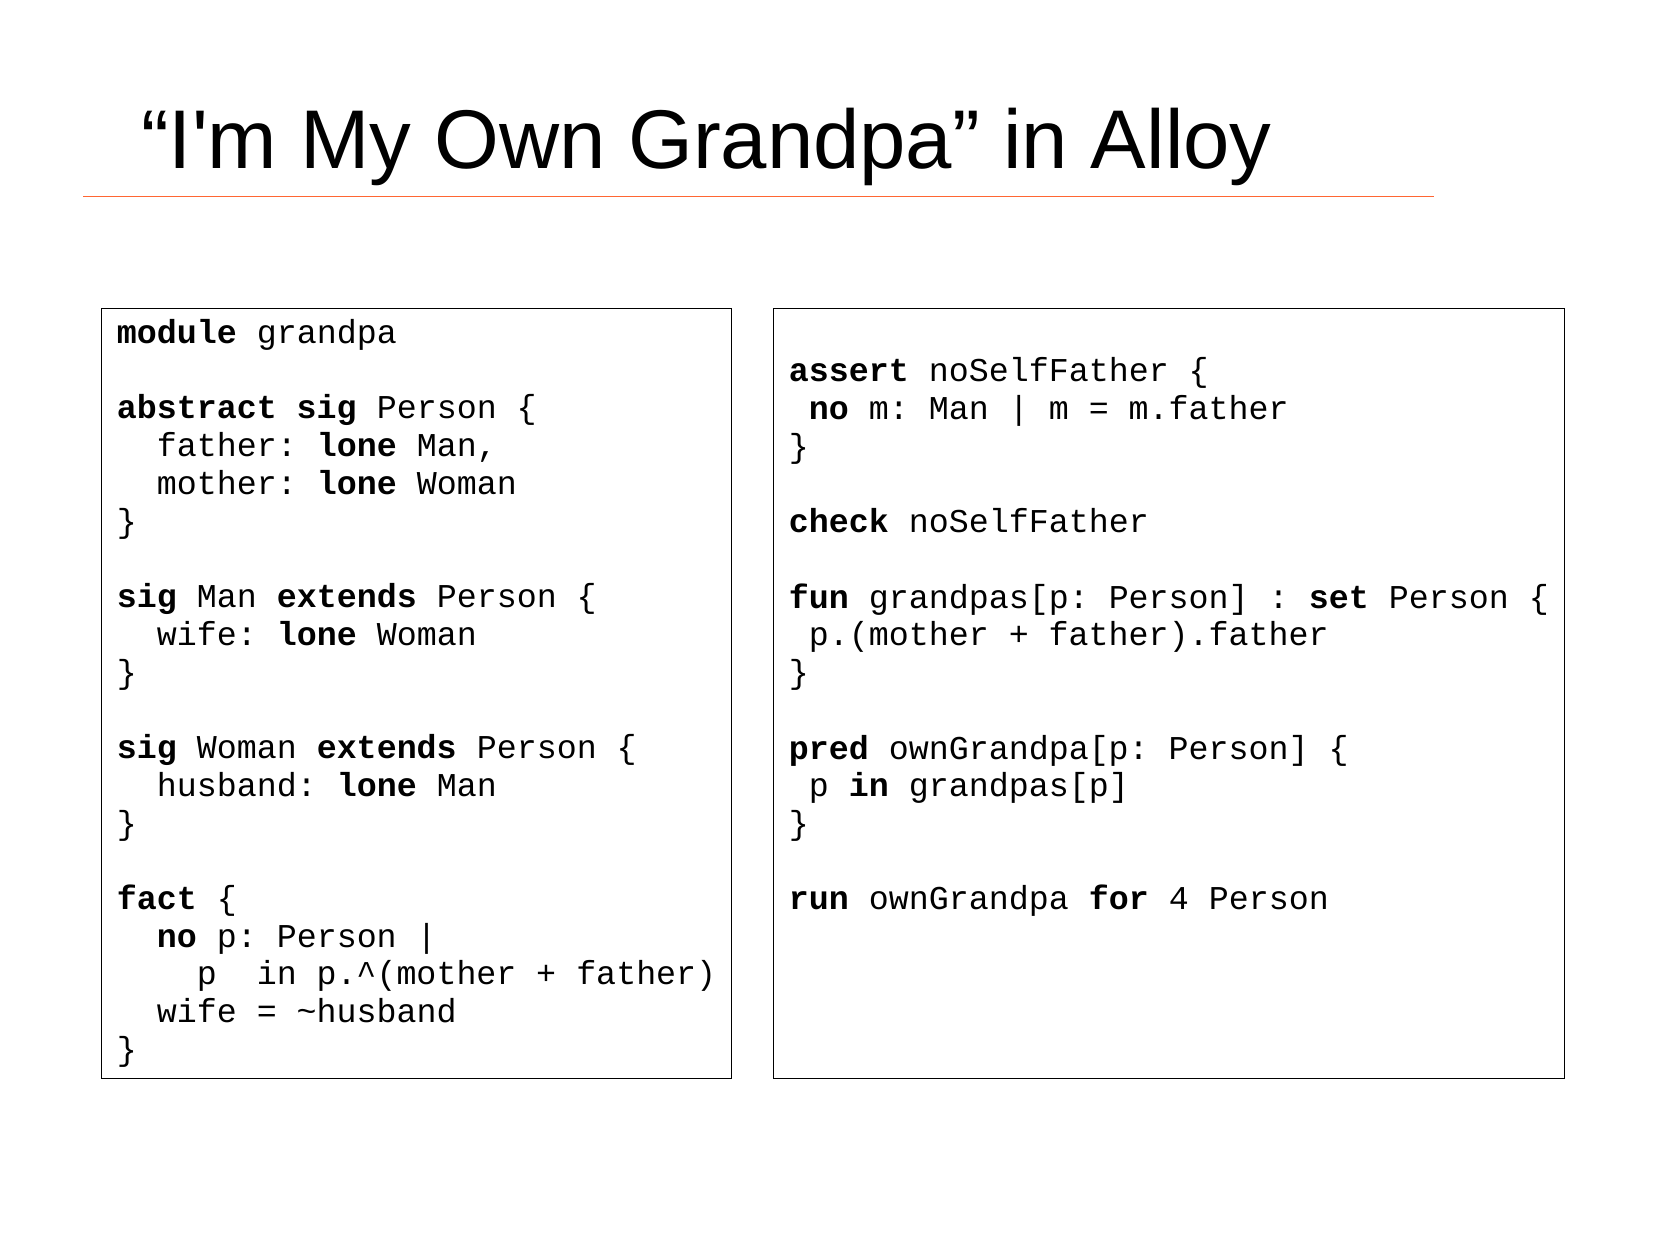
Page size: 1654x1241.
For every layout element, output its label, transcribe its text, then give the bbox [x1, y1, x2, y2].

text_box assert noSelfFather { no m: Man | m = m.father } check noSelfFather fun grandpas[p: Person] : set Person { p.(mother + father).father } pred ownGrandpa[p: Person] { p in grandpas[p] } run ownGrandpa for 4 Person [773, 308, 1549, 1048]
title “I'm My Own Grandpa” in Alloy [141, 86, 1604, 193]
text_box module grandpa abstract sig Person { father: lone Man, mother: lone Woman } sig Man extends Person { wife: lone Woman } sig Woman extends Person { husband: lone Man } fact { no p: Person | p in p.^(mother + father) wife = ~husband } [101, 308, 717, 1034]
